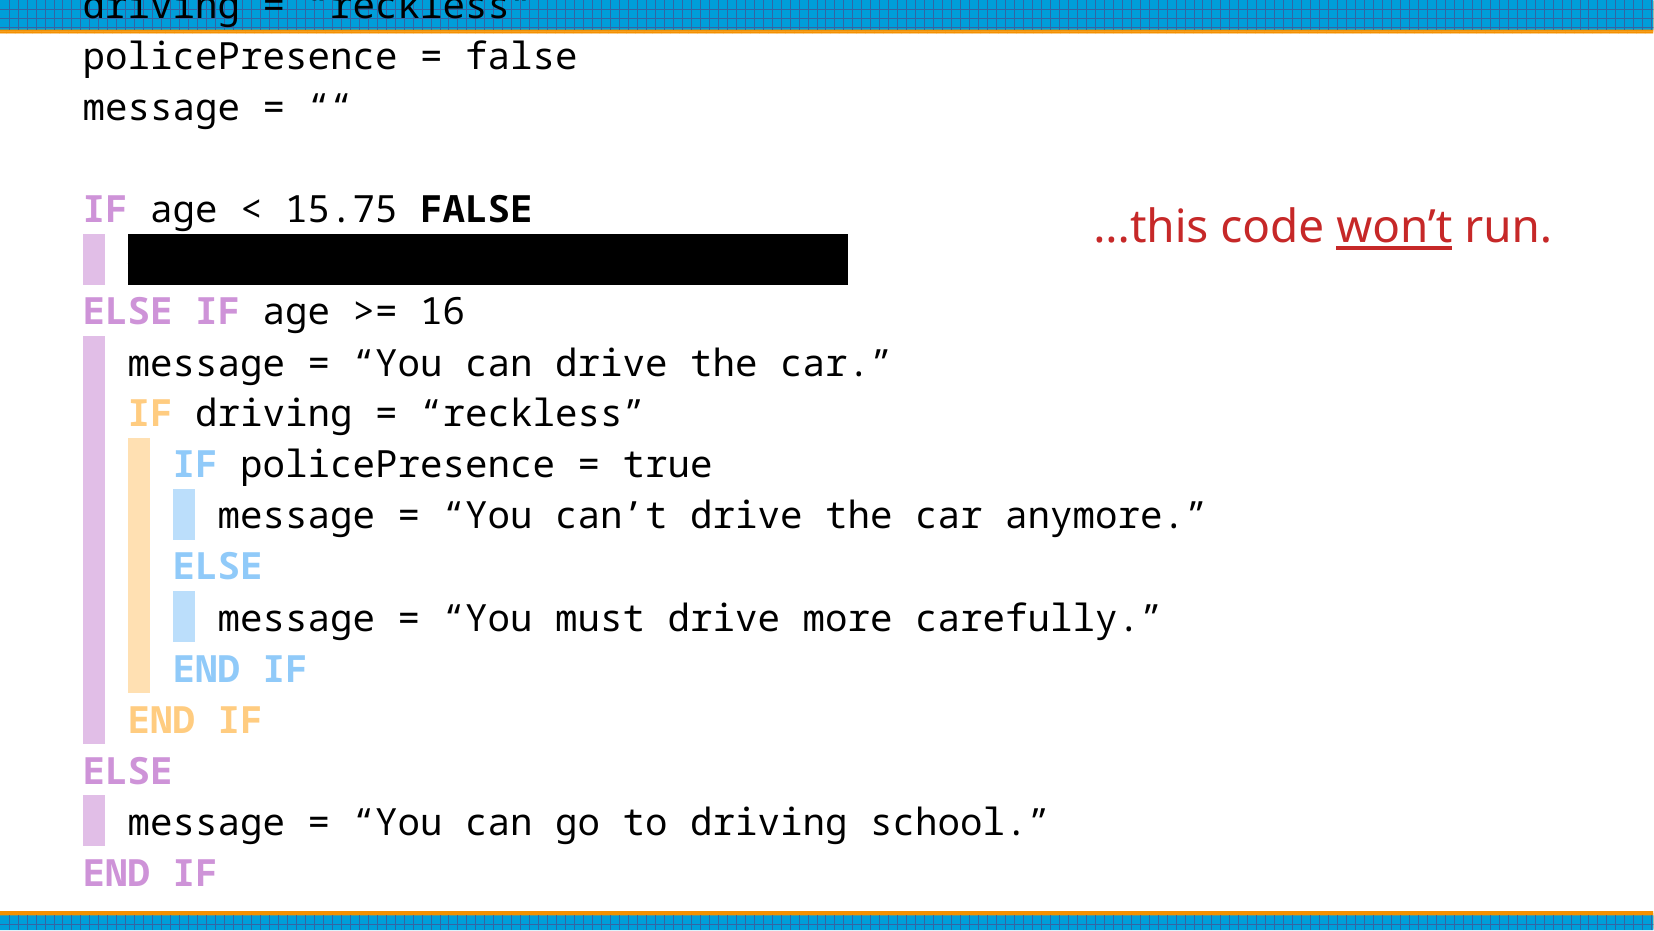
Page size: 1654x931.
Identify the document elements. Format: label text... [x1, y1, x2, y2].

text_box ...this code won’t run. [1087, 75, 1613, 376]
subtitle age = 16 driving = “reckless“ policePresence = false message = ““ IF age < 15.75 FALSE message = “You can’t drive yet.” ELSE IF age >= 16 message = “You can drive the car.” IF driving = “reckless” IF policePresence = true message = “You can’t drive the car anymore.” ELSE message = “You must drive more carefully.” END IF END IF ELSE message = “You can go to driving school.” END IF output message [82, 69, 1571, 858]
